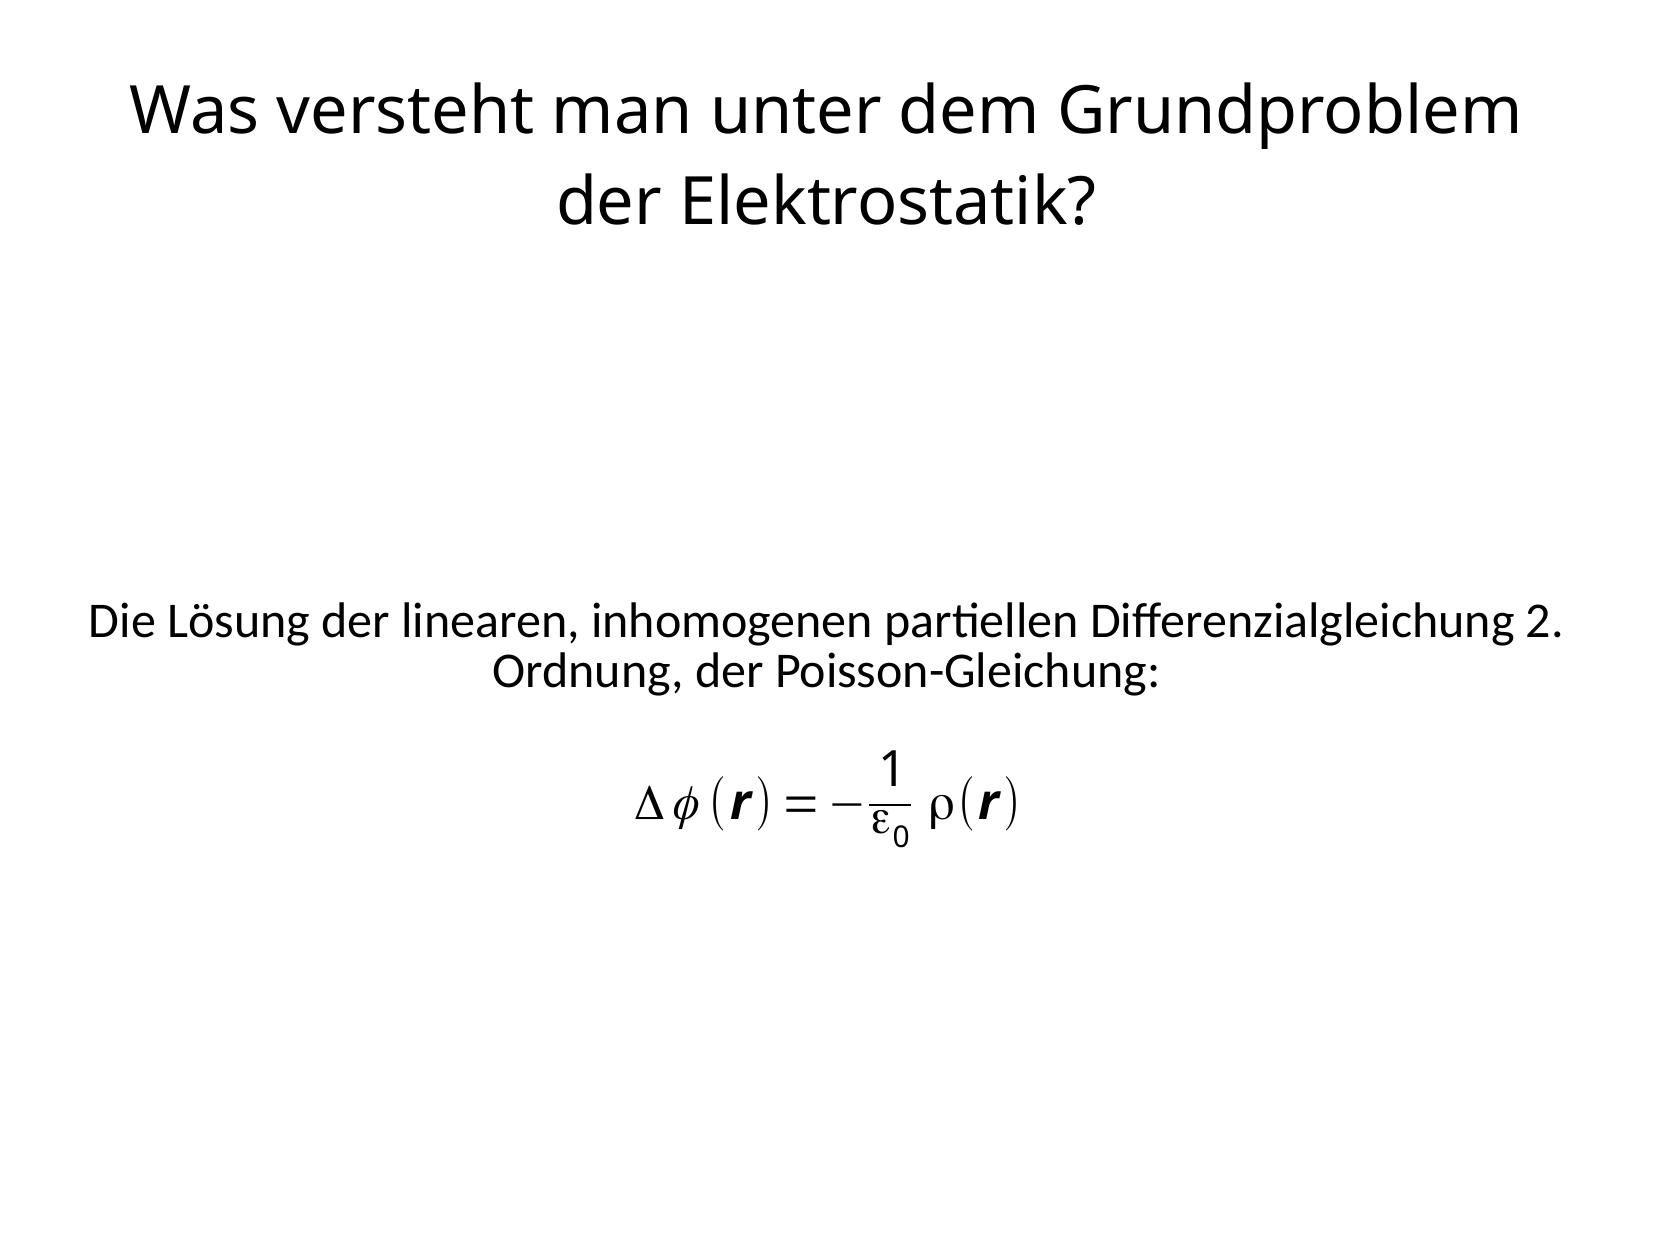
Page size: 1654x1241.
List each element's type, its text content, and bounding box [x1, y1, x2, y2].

chart [627, 739, 1027, 855]
title Was versteht man unter dem Grundproblem der Elektrostatik? [82, 49, 1571, 257]
subtitle Die Lösung der linearen, inhomogenen partiellen Differenzialgleichung 2. Ordnung, der Poisson-Gleichung: [82, 290, 1571, 1010]
